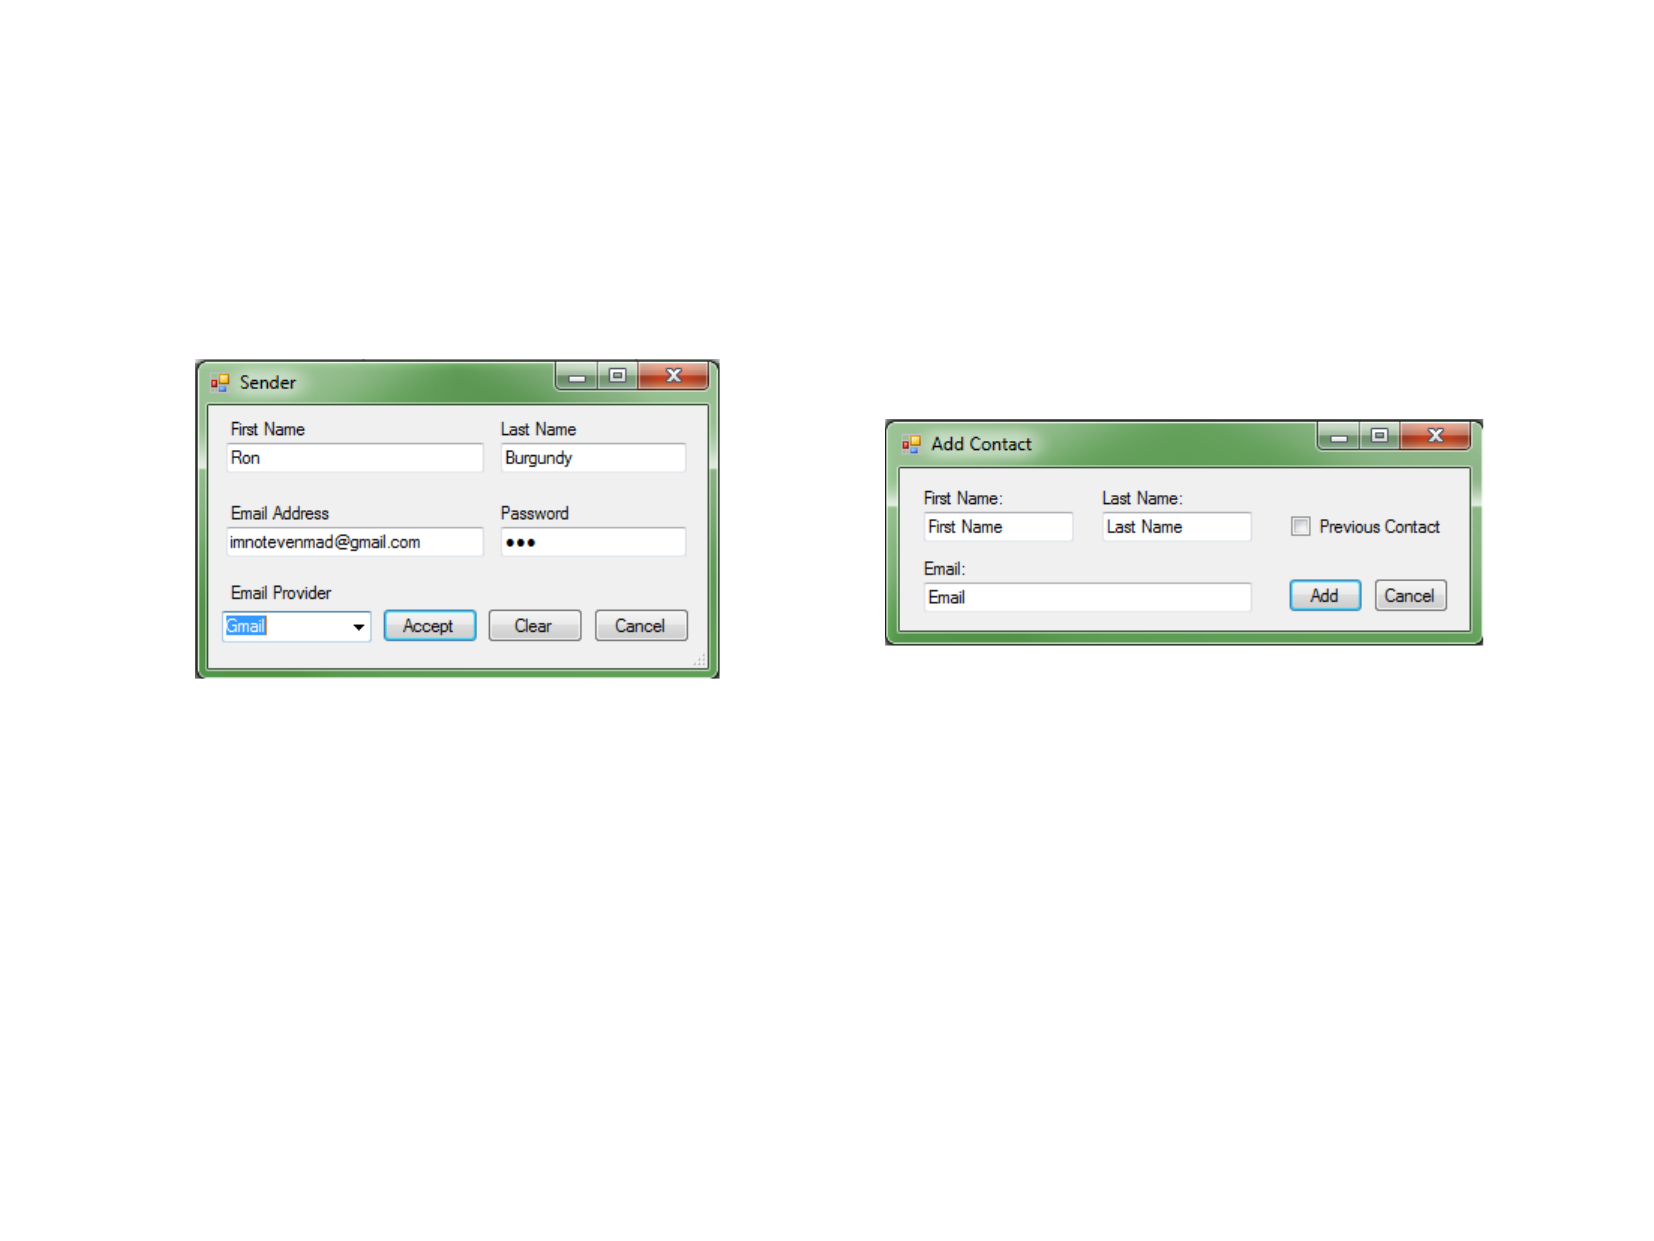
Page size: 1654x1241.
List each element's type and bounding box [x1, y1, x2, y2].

picture [195, 359, 1654, 1230]
